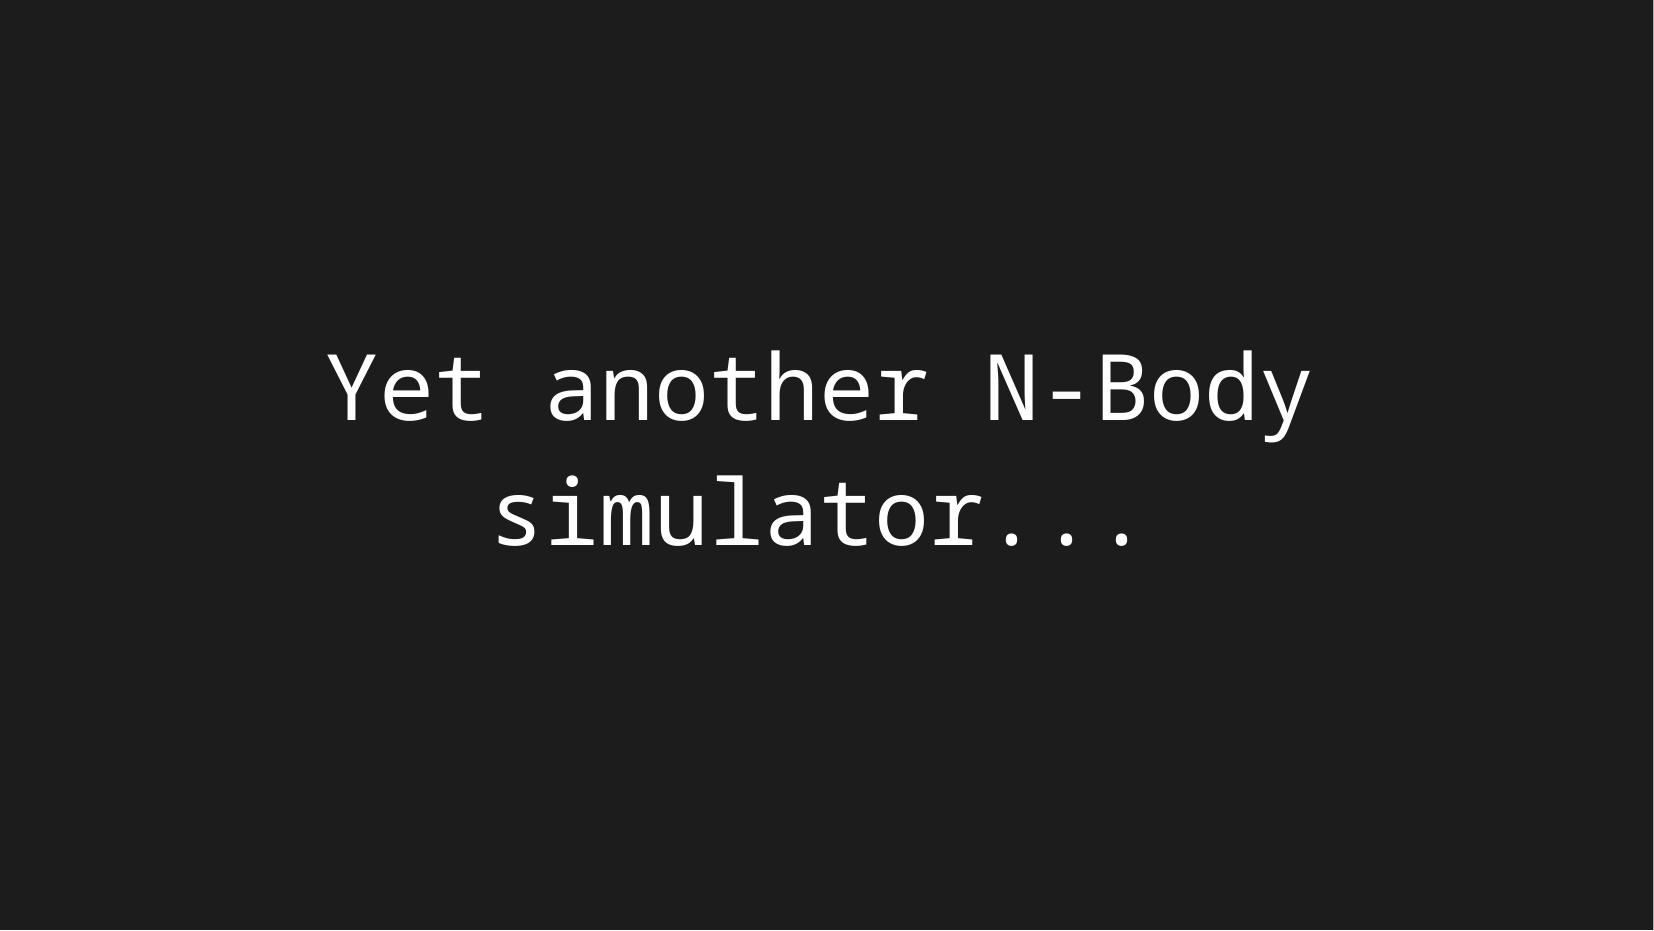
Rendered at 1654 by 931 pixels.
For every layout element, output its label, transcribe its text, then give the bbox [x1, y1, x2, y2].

title Yet another N-Body simulator... [75, 369, 1564, 526]
